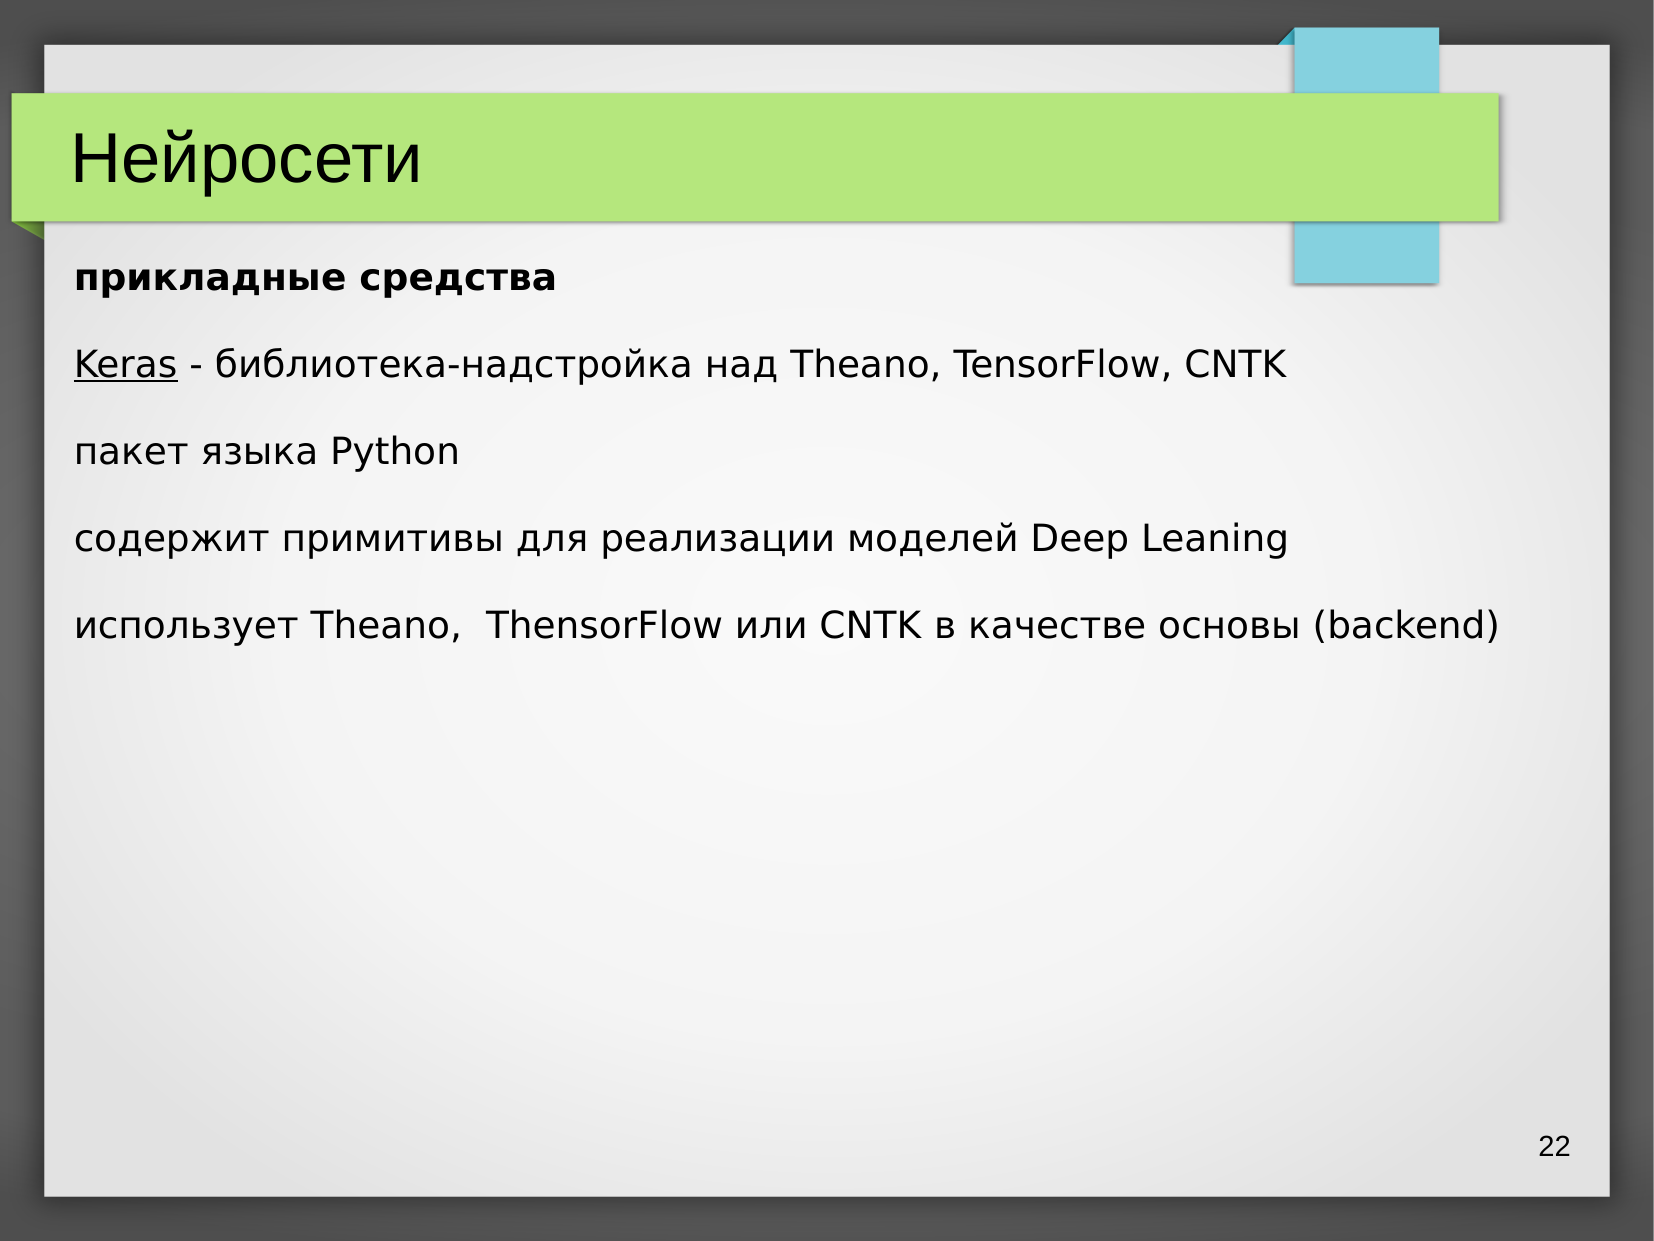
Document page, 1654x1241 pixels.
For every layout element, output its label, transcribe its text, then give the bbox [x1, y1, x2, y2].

title Нейросети [70, 118, 1205, 199]
text_box прикладные средства Keras - библиотека-надстройка над Theano, TensorFlow, CNTK пакет языка Python содержит примитивы для реализации моделей Deep Leaning использует Theano, ThensorFlow или CNTK в качестве основы (backend) [59, 248, 1571, 969]
picture [0, 0, 1654, 1241]
